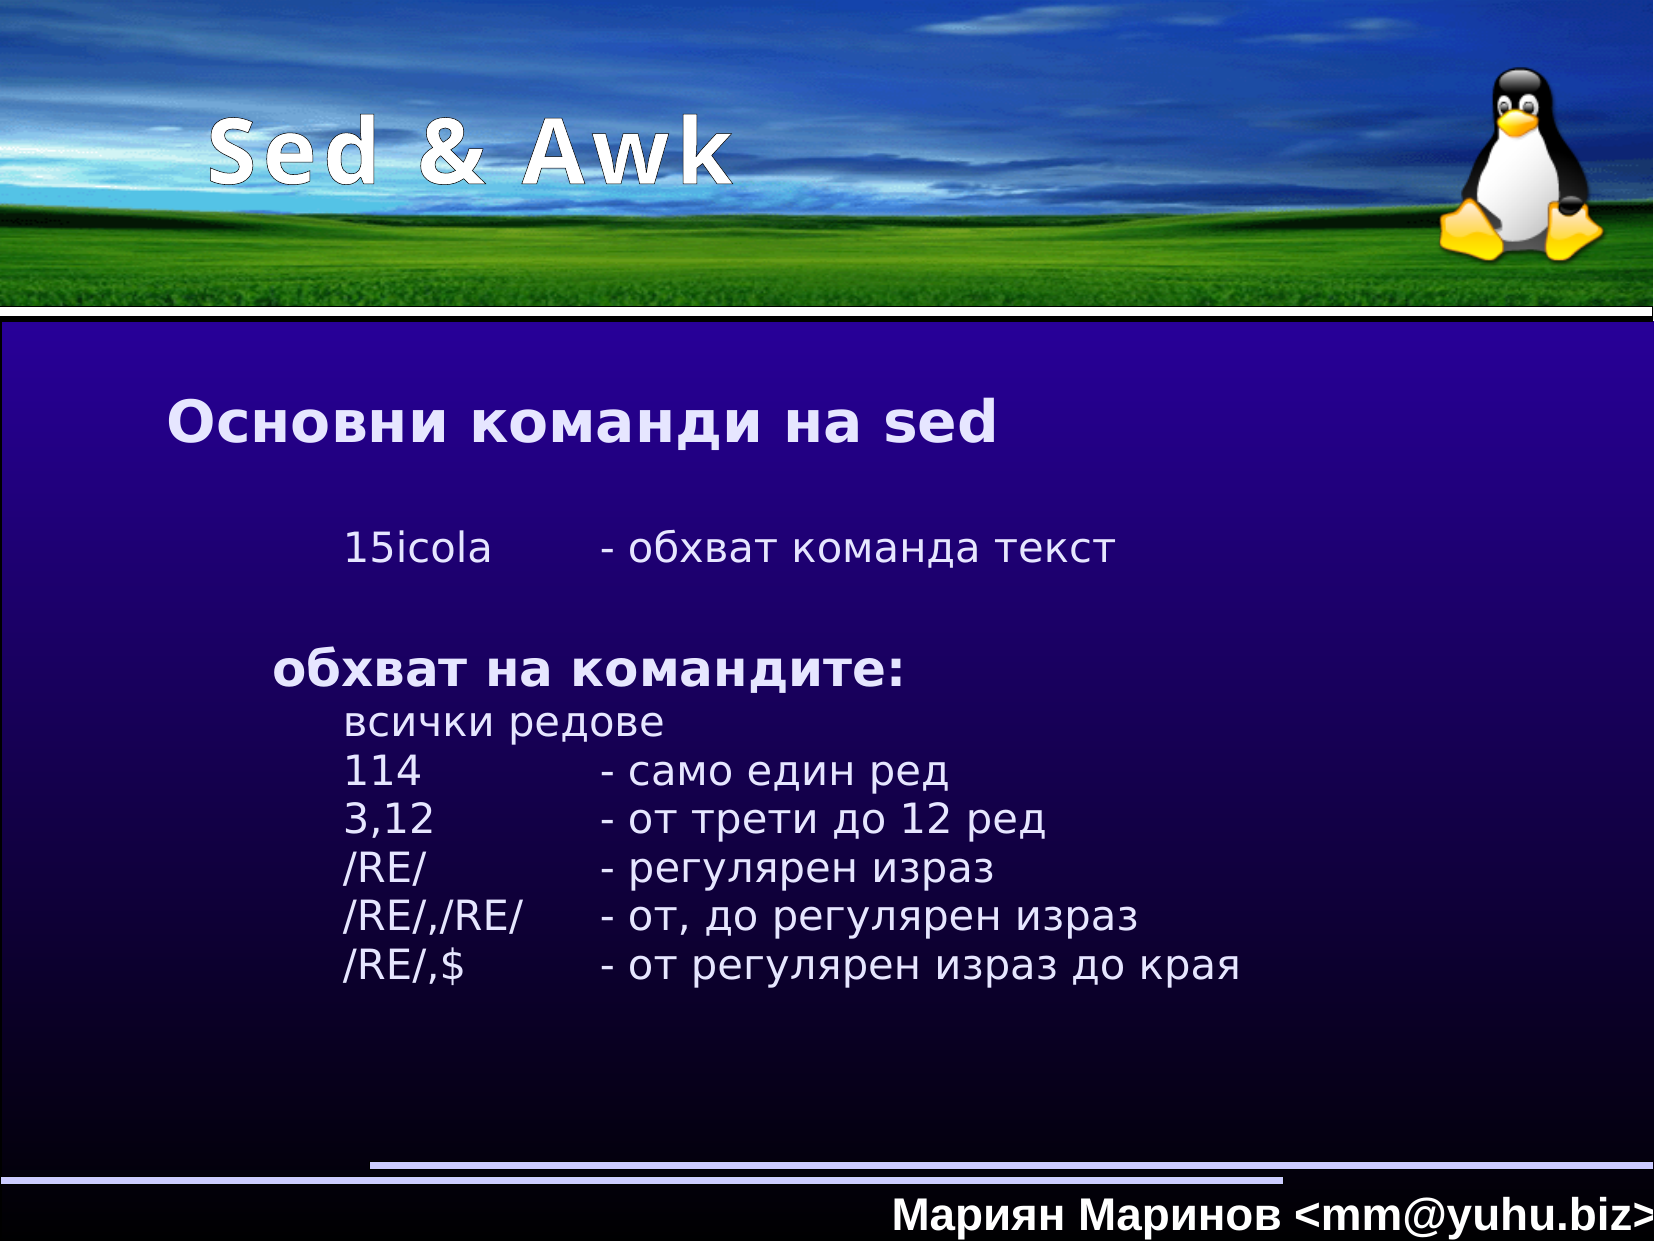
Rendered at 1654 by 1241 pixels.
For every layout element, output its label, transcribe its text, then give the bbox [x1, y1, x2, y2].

title Sed & Awk [206, 44, 1416, 252]
text_box Мариян Маринов <mm@yuhu.biz> [891, 1189, 1653, 1241]
text_box [0, 306, 1653, 317]
text_box [0, 321, 1653, 1241]
picture [0, 0, 1653, 306]
list Основни команди на sed 15icola - обхват команда текст обхват на командите: всички редове 114 - само един ред 3,12 - от трети до 12 ред /RE/ - регулярен израз /RE/,/RE/ - от, до регулярен израз /RE/,$ - от регулярен израз до края [94, 388, 1522, 1173]
